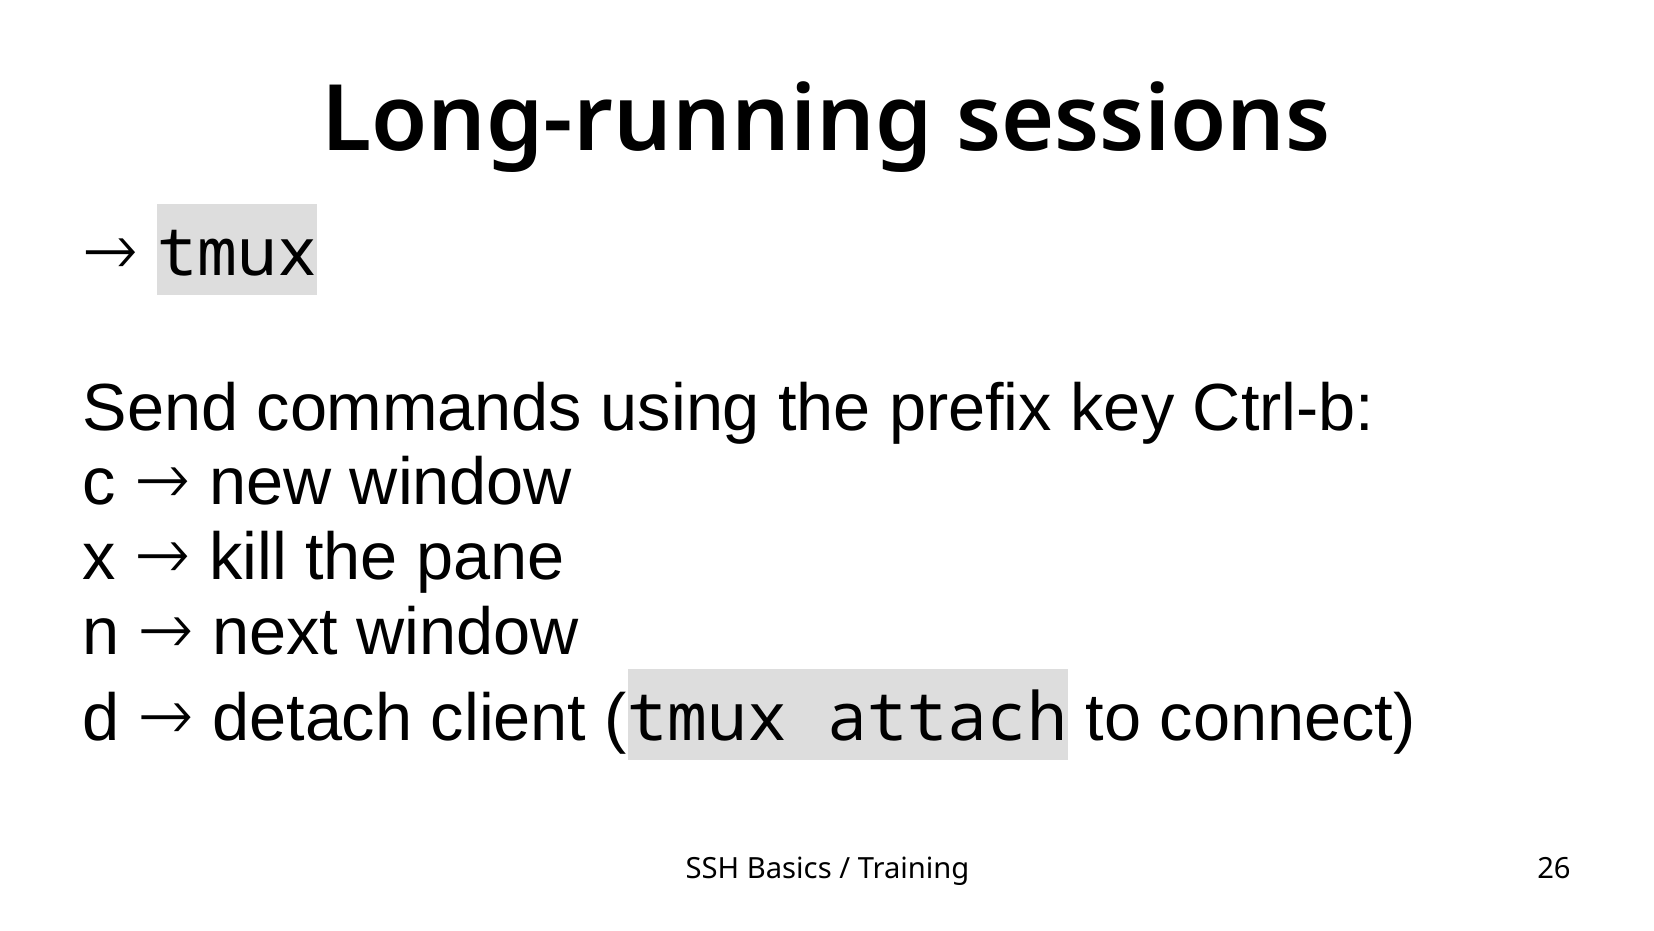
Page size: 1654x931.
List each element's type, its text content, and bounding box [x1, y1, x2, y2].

title Long-running sessions [82, 37, 1571, 193]
subtitle 🡒 tmux Send commands using the prefix key Ctrl-b: c 🡒 new window x 🡒 kill the pane n 🡒 next window d 🡒 detach client (tmux attach to connect) [82, 204, 1571, 788]
